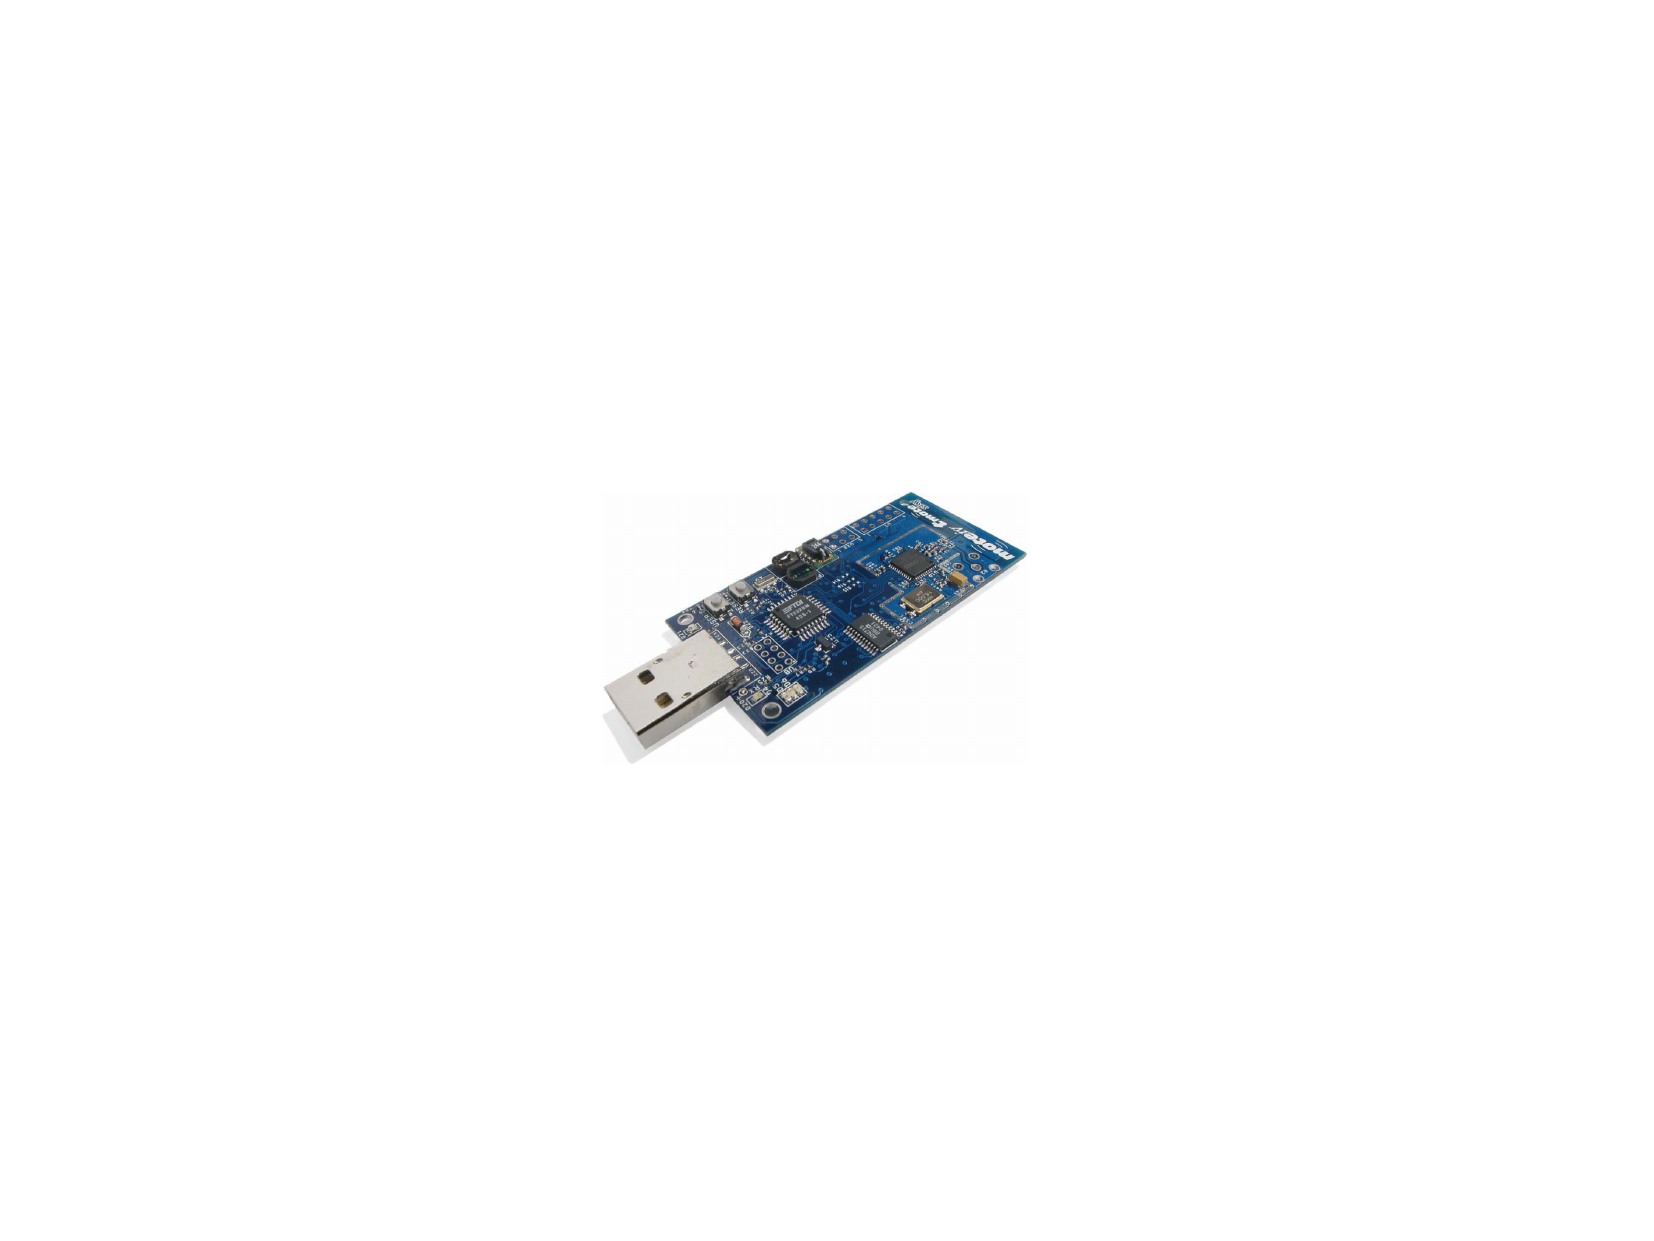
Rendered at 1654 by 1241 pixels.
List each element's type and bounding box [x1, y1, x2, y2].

picture [601, 491, 1027, 764]
